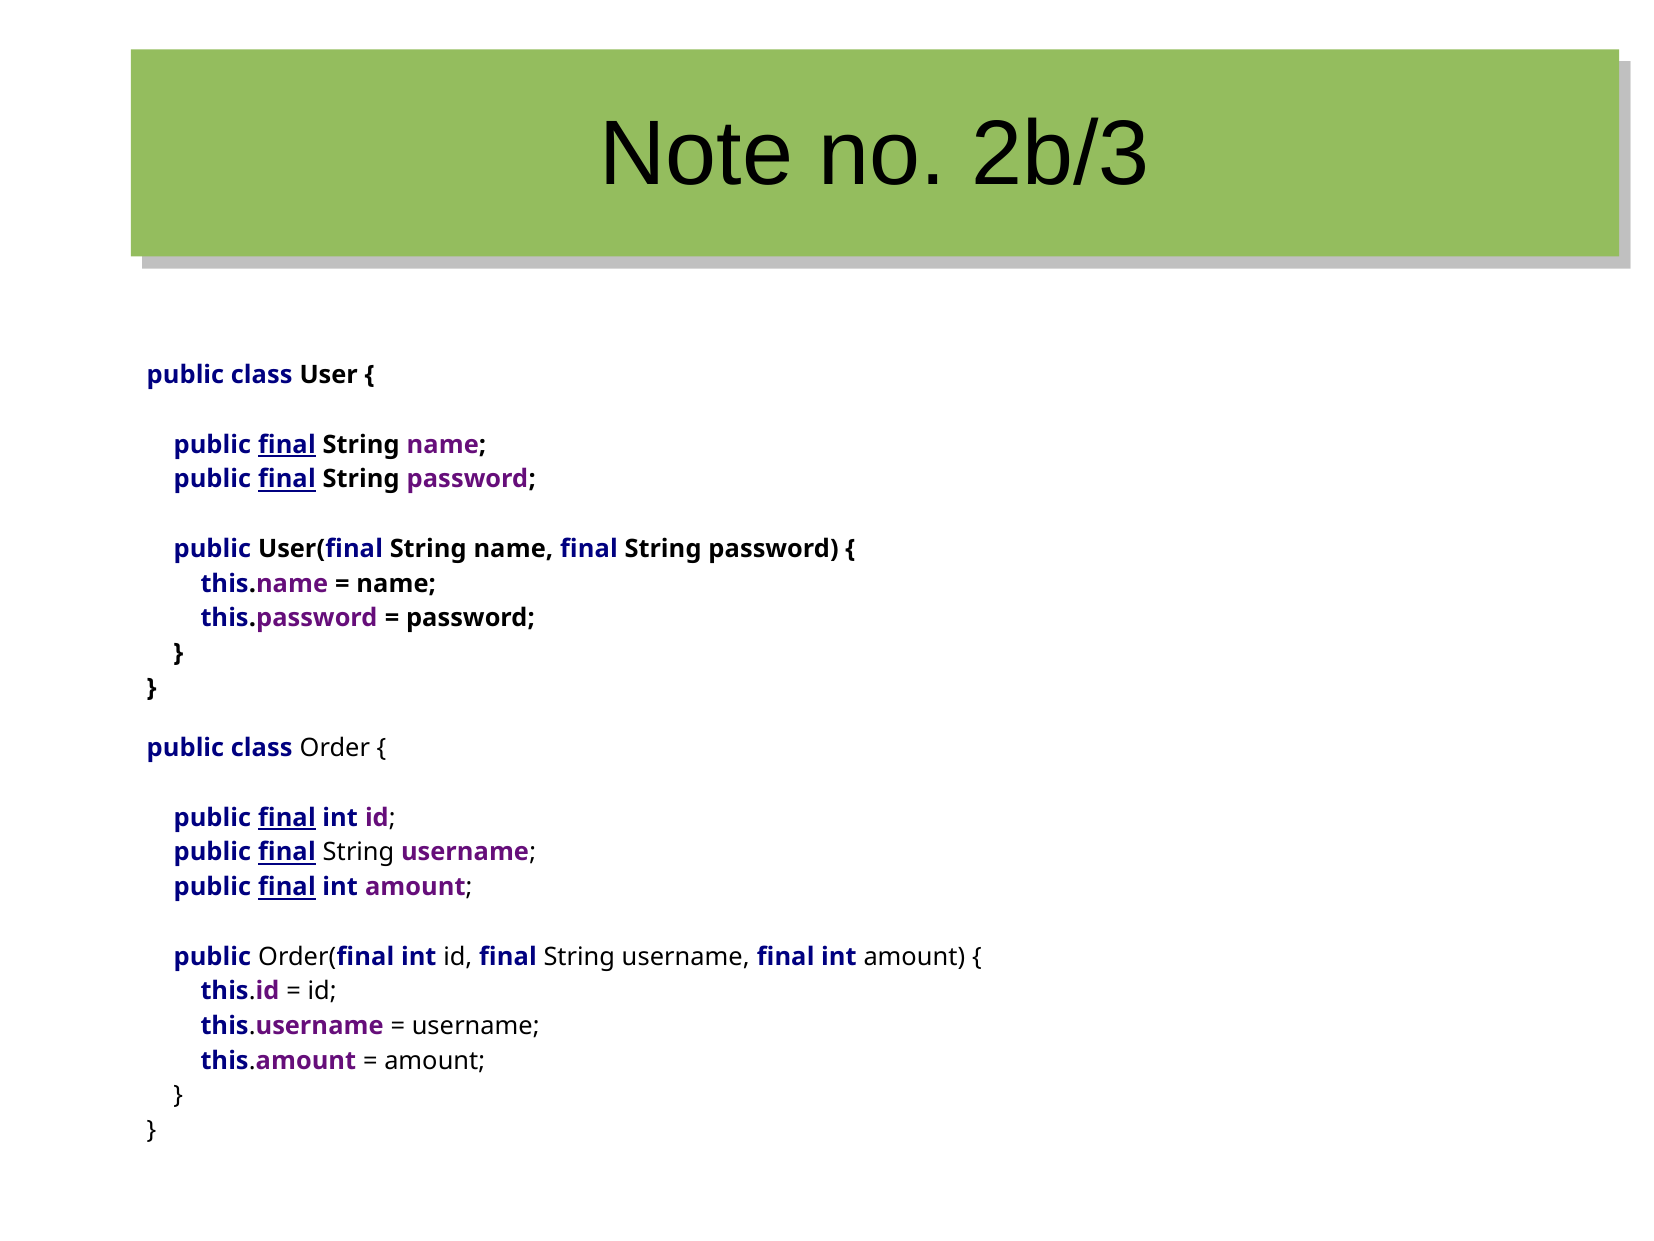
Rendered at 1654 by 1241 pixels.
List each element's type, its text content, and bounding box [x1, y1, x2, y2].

list public class User { public final String name; public final String password; public User(final String name, final String password) { this.name = name; this.password = password; } } public class Order { public final int id; public final String username; public final int amount; public Order(final int id, final String username, final int amount) { this.id = id; this.username = username; this.amount = amount; } } [82, 296, 1571, 1182]
title Note no. 2b/3 [130, 49, 1620, 257]
